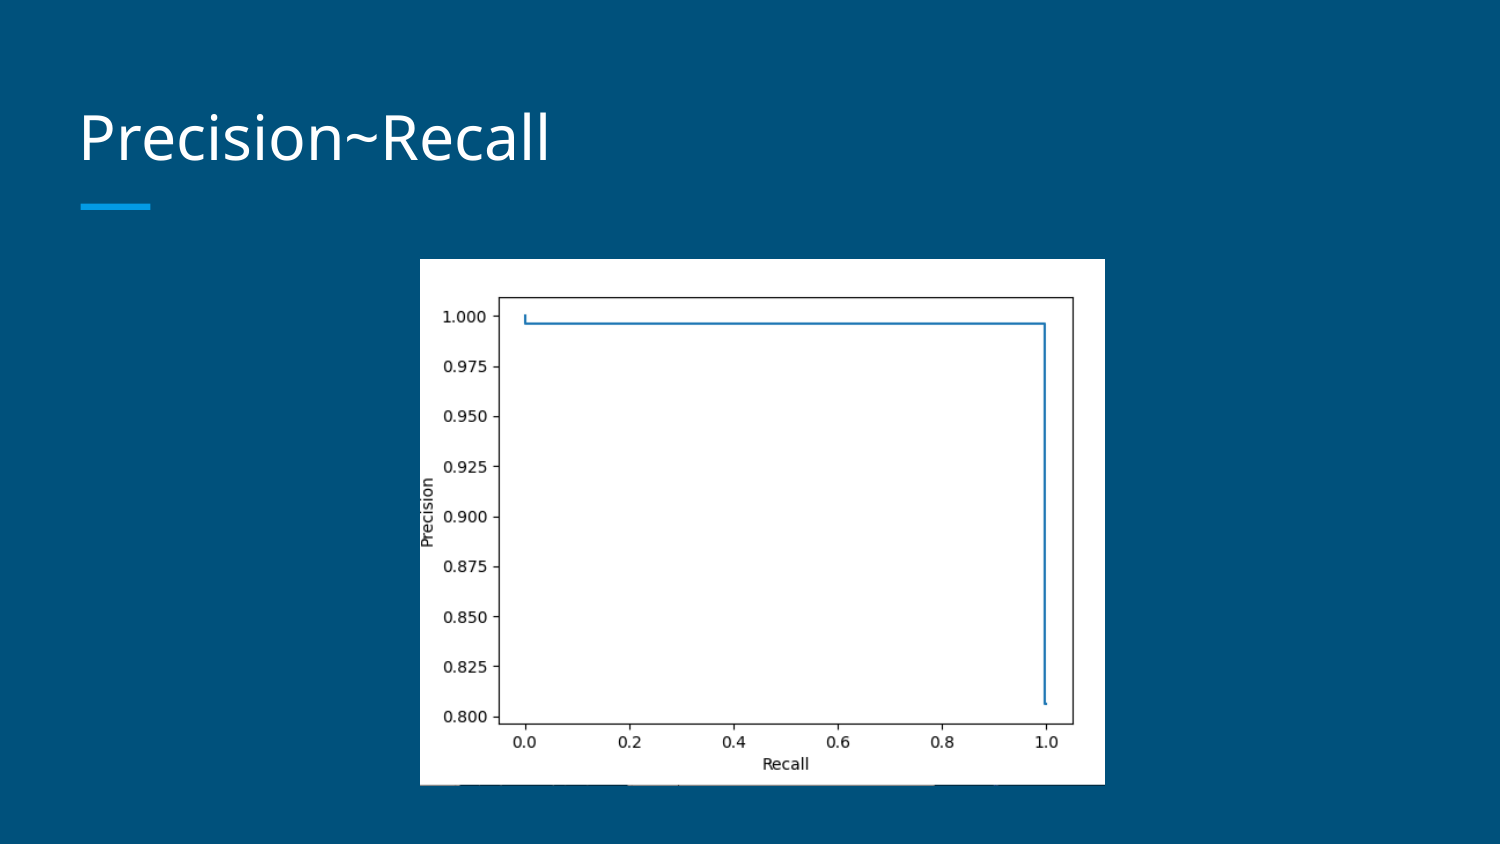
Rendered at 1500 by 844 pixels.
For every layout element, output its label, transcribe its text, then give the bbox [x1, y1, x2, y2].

picture [421, 260, 1104, 785]
title Precision~Recall [63, 75, 1437, 188]
